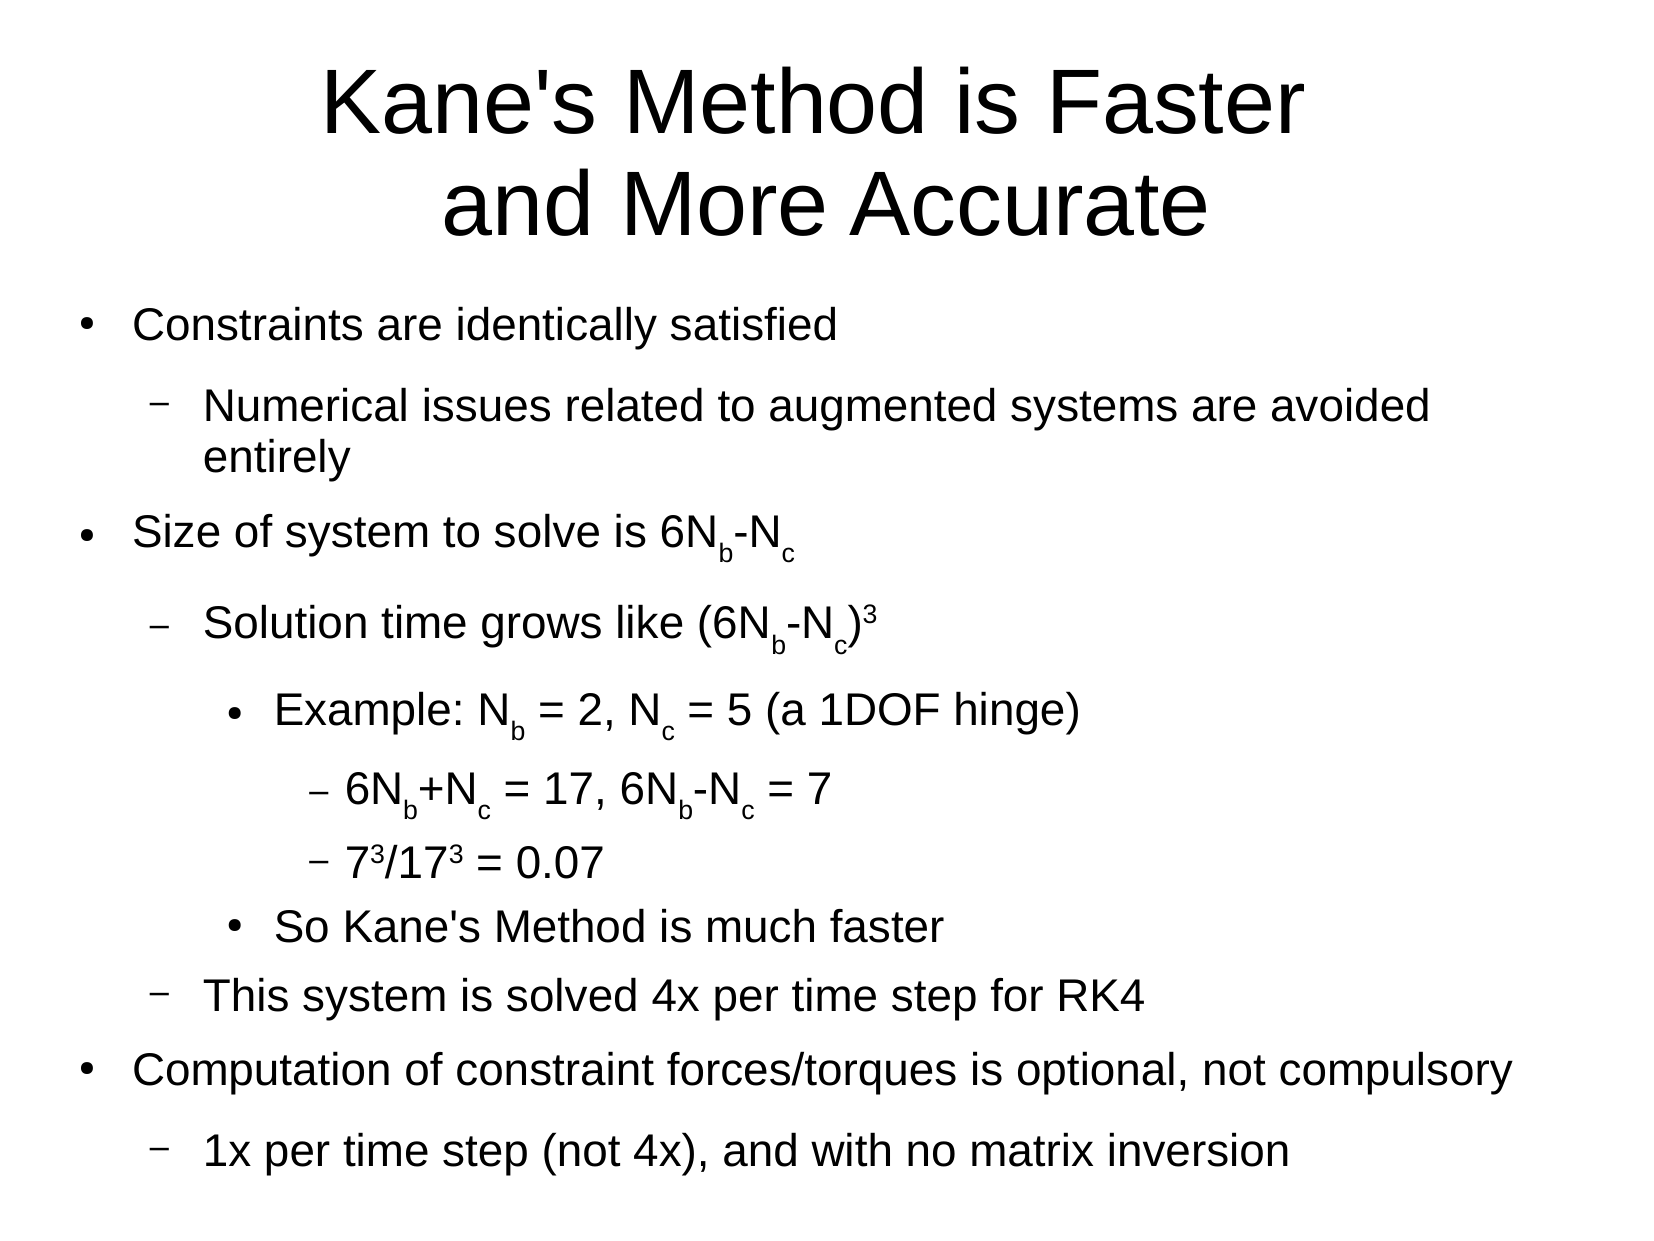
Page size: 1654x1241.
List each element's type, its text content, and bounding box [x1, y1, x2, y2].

list Constraints are identically satisfied Numerical issues related to augmented systems are avoided entirely Size of system to solve is 6Nb-Nc Solution time grows like (6Nb-Nc)3 Example: Nb = 2, Nc = 5 (a 1DOF hinge) 6Nb+Nc = 17, 6Nb-Nc = 7 73/173 = 0.07 So Kane's Method is much faster This system is solved 4x per time step for RK4 Computation of constraint forces/torques is optional, not compulsory 1x per time step (not 4x), and with no matrix inversion [61, 298, 1550, 1019]
title Kane's Method is Faster and More Accurate [82, 49, 1571, 257]
